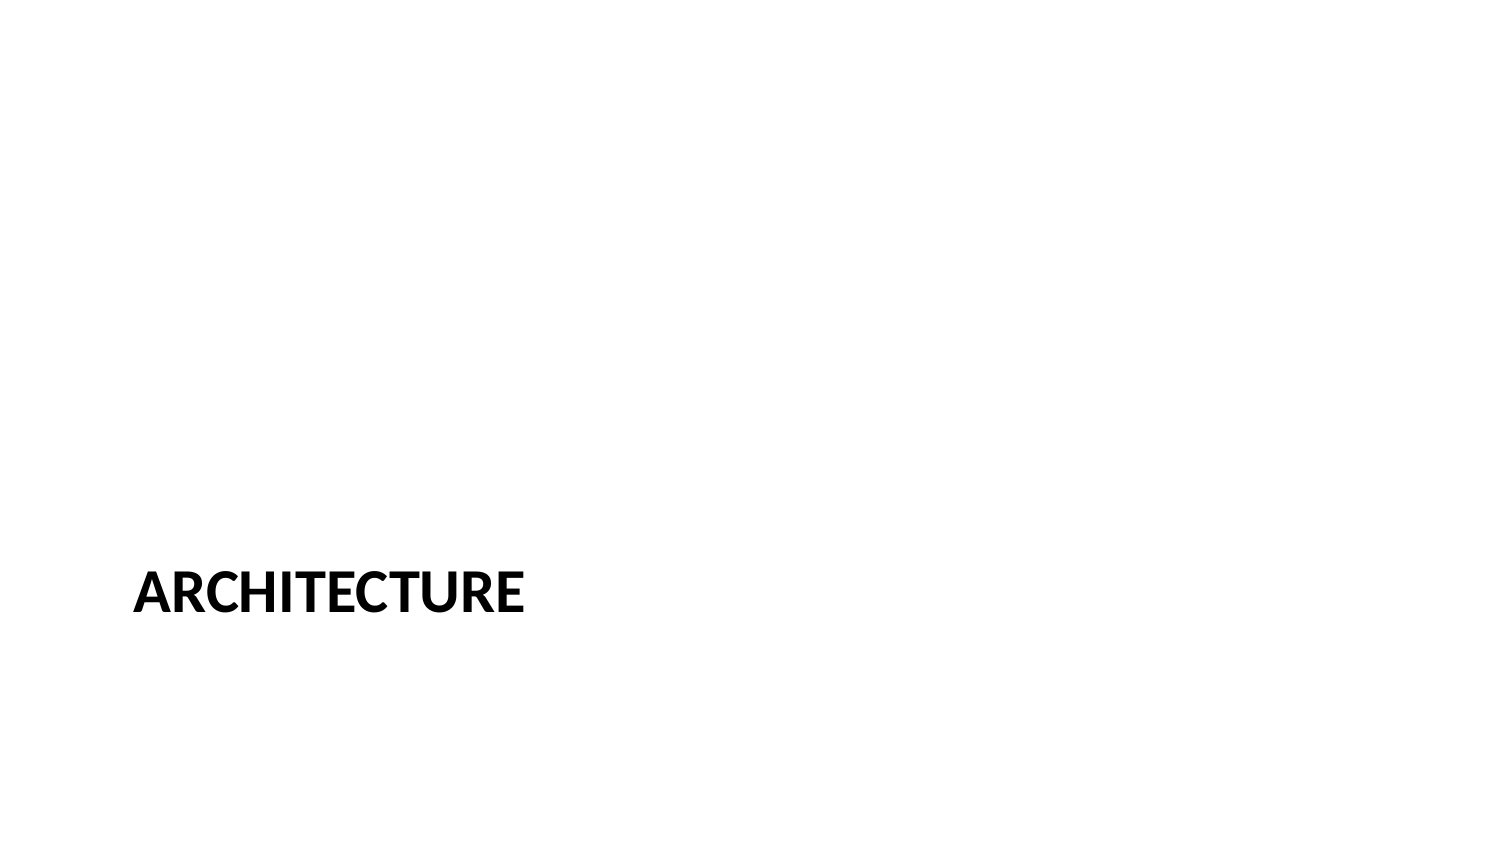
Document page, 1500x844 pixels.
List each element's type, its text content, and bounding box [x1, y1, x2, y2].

title Architecture [118, 542, 1394, 710]
